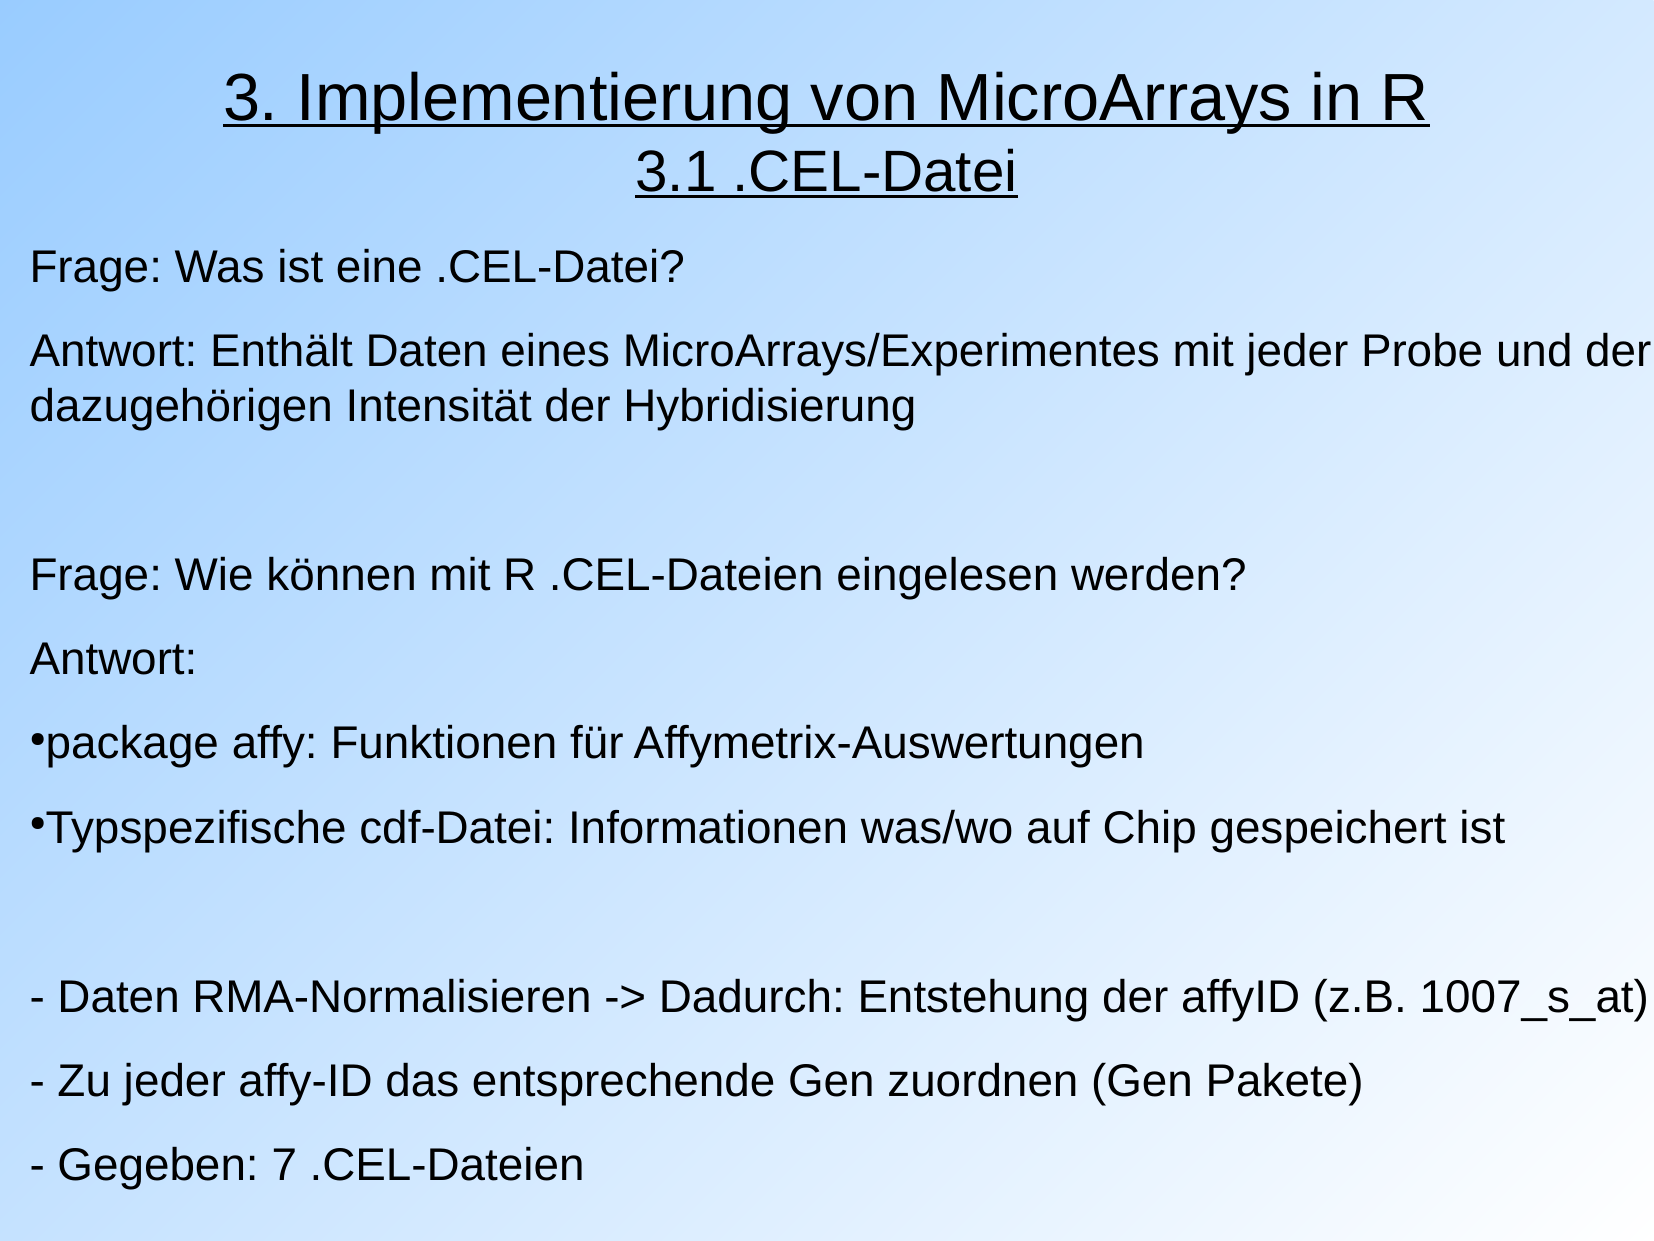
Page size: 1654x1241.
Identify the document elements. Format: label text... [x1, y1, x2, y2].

list Frage: Was ist eine .CEL-Datei? Antwort: Enthält Daten eines MicroArrays/Experimentes mit jeder Probe und der dazugehörigen Intensität der Hybridisierung Frage: Wie können mit R .CEL-Dateien eingelesen werden? Antwort: package affy: Funktionen für Affymetrix-Auswertungen Typspezifische cdf-Datei: Informationen was/wo auf Chip gespeichert ist - Daten RMA-Normalisieren -> Dadurch: Entstehung der affyID (z.B. 1007_s_at) - Zu jeder affy-ID das entsprechende Gen zuordnen (Gen Pakete) - Gegeben: 7 .CEL-Dateien [29, 236, 1654, 1241]
title 3. Implementierung von MicroArrays in R 3.1 .CEL-Datei [0, 0, 1654, 257]
